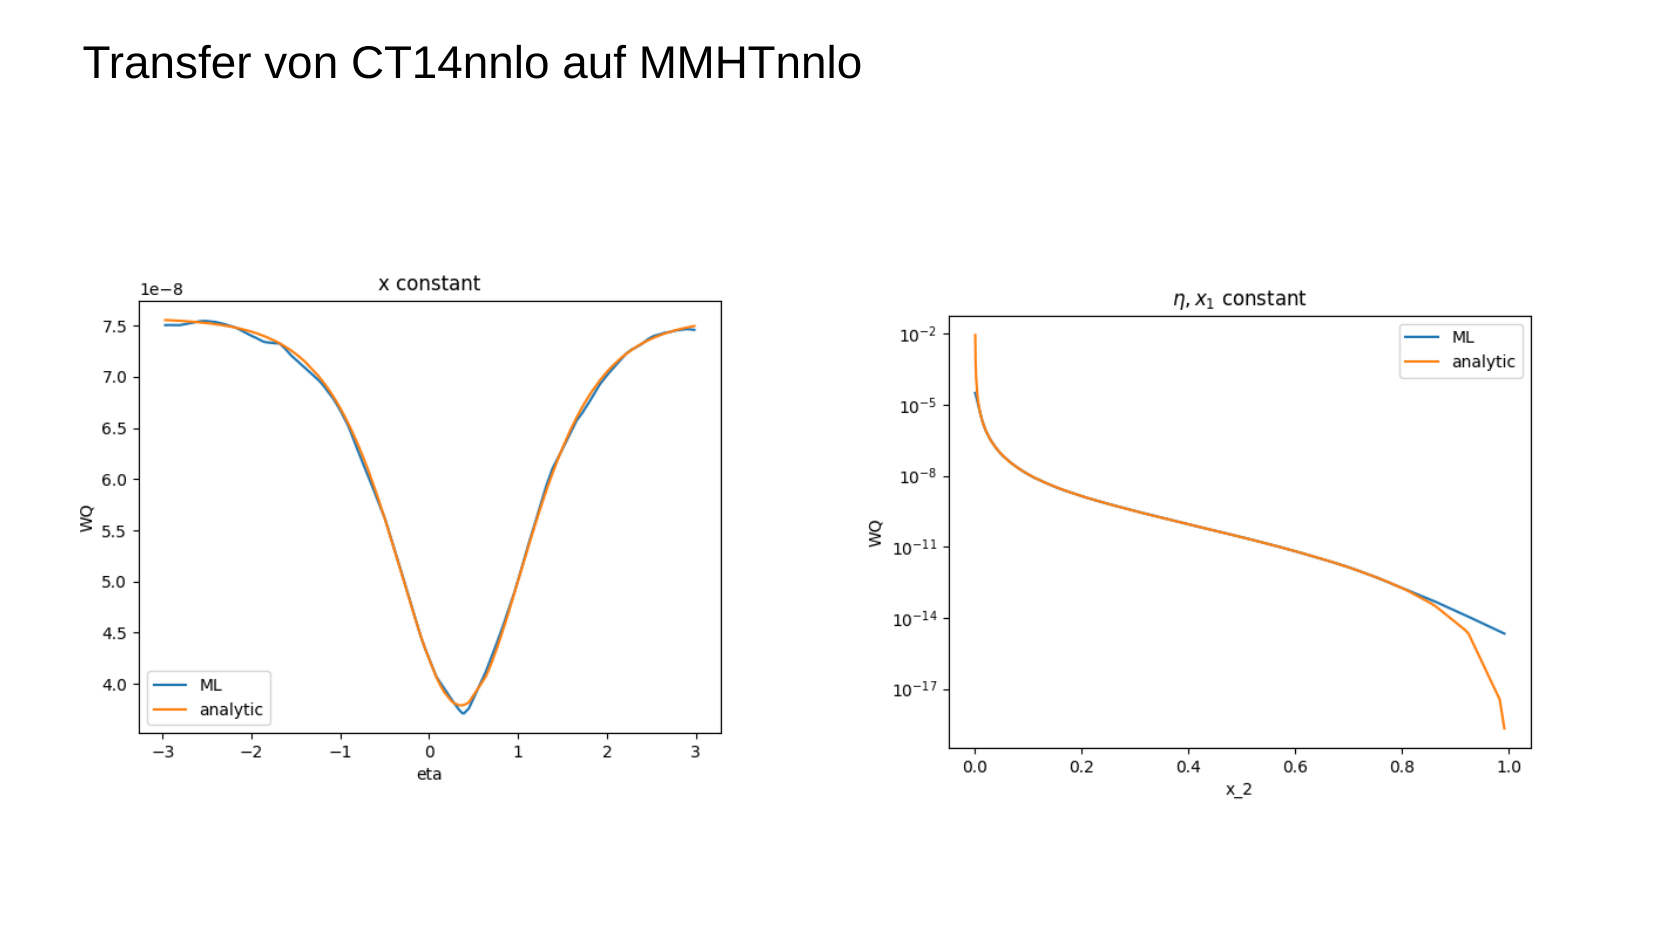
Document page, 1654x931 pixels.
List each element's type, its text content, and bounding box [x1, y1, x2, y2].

title Transfer von CT14nnlo auf MMHTnnlo [82, 37, 1571, 193]
picture [855, 248, 1606, 811]
picture [45, 233, 796, 796]
